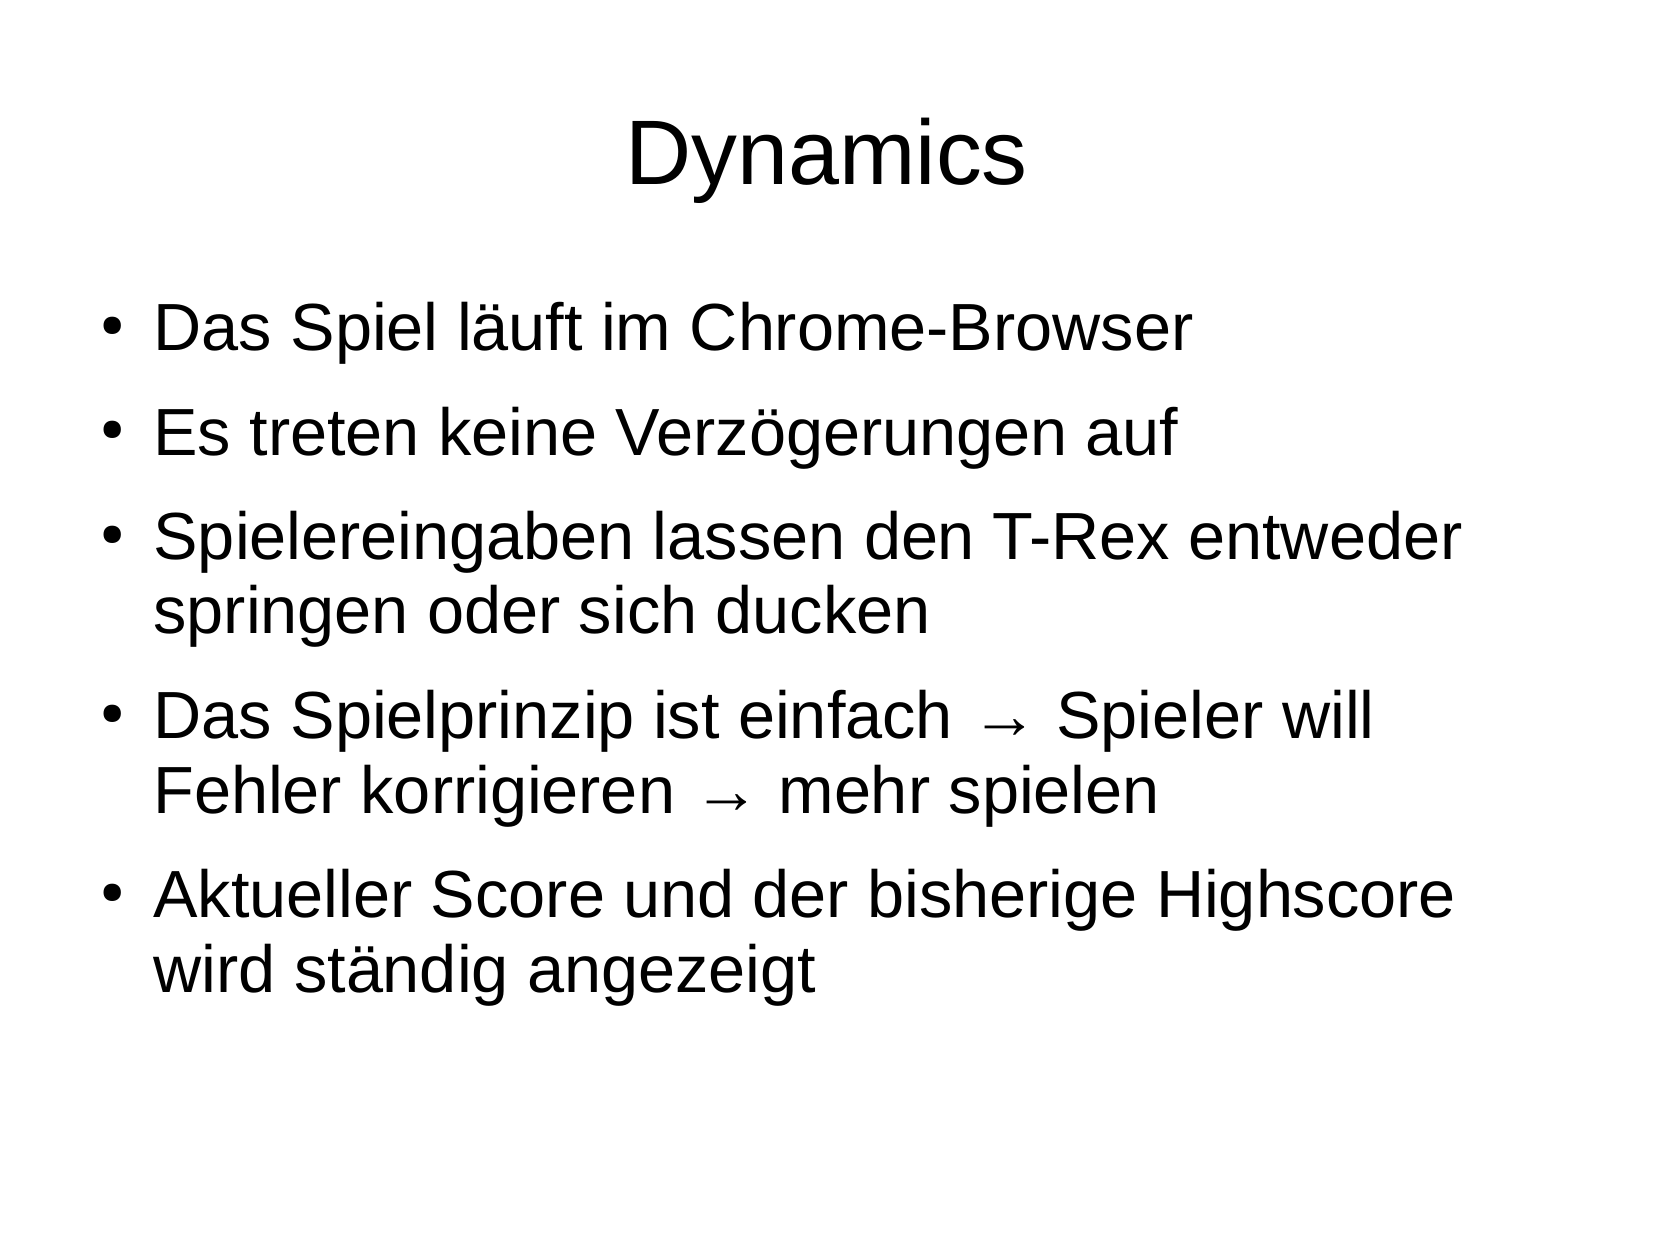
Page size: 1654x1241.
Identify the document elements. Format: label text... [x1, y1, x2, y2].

title Dynamics [82, 49, 1571, 257]
list Das Spiel läuft im Chrome-Browser Es treten keine Verzögerungen auf Spielereingaben lassen den T-Rex entweder springen oder sich ducken Das Spielprinzip ist einfach → Spieler will Fehler korrigieren → mehr spielen Aktueller Score und der bisherige Highscore wird ständig angezeigt [82, 290, 1571, 1010]
